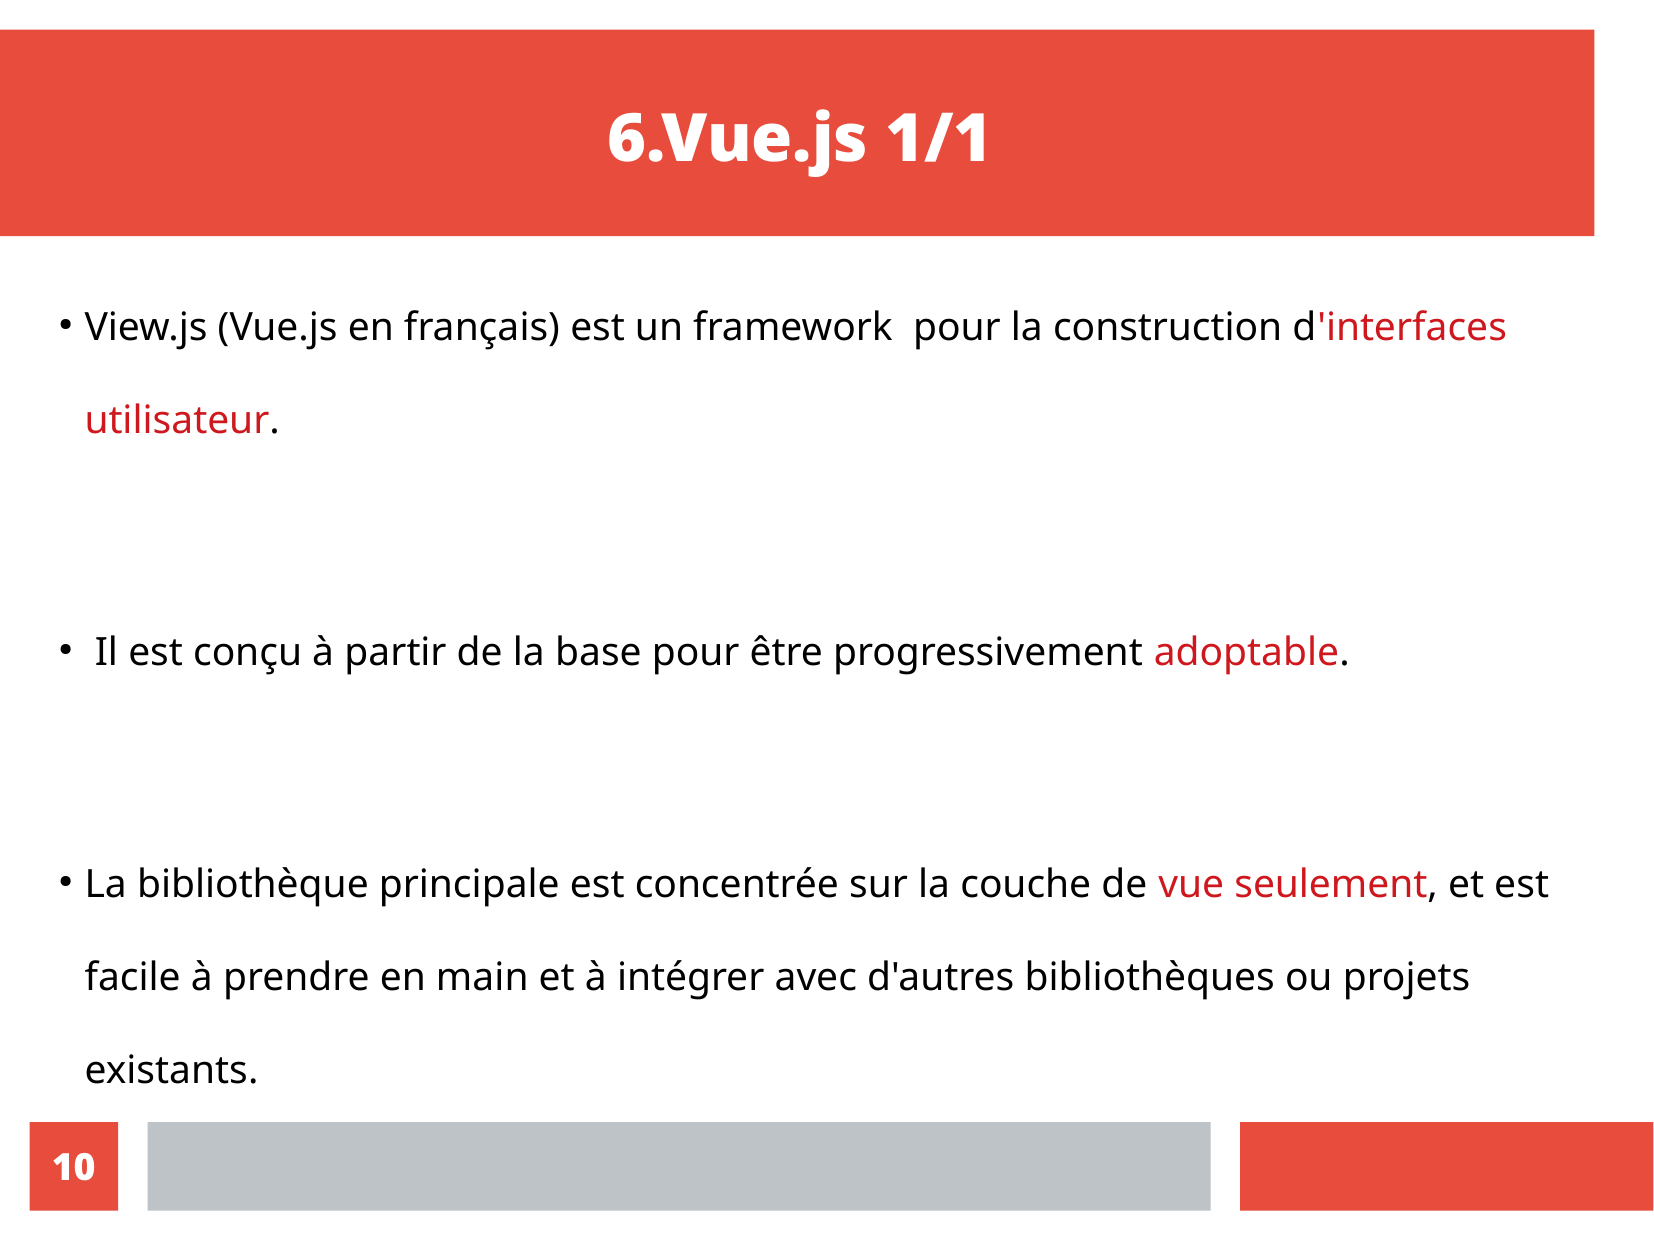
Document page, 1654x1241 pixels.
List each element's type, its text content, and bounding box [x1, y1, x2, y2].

list View.js (Vue.js en français) est un framework pour la construction d'interfaces utilisateur. Il est conçu à partir de la base pour être progressivement adoptable. La bibliothèque principale est concentrée sur la couche de vue seulement, et est facile à prendre en main et à intégrer avec d'autres bibliothèques ou projets existants. [59, 259, 1565, 1099]
title 6.Vue.js 1/1 [607, 33, 1101, 182]
